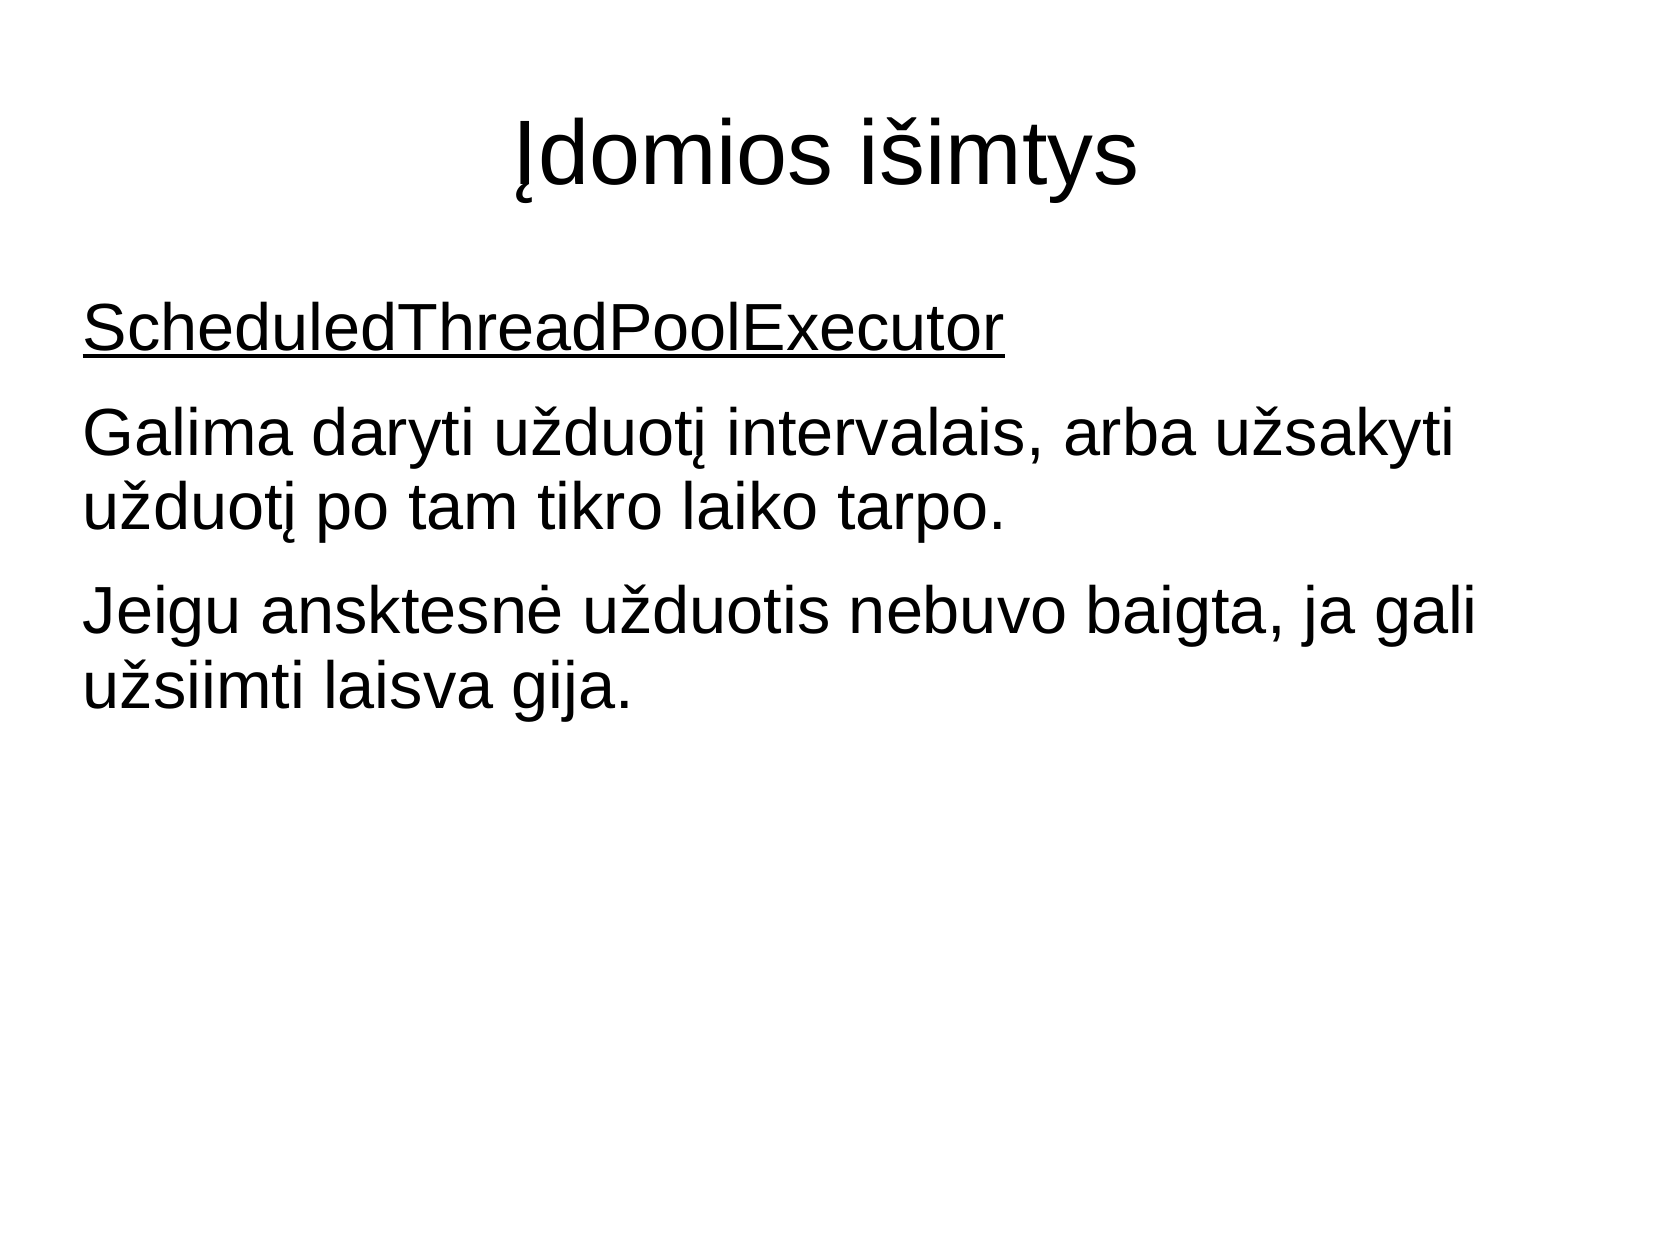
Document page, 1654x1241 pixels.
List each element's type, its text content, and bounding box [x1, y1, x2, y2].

title Įdomios išimtys [82, 49, 1571, 257]
list ScheduledThreadPoolExecutor Galima daryti užduotį intervalais, arba užsakyti užduotį po tam tikro laiko tarpo. Jeigu ansktesnė užduotis nebuvo baigta, ja gali užsiimti laisva gija. [82, 290, 1571, 1010]
